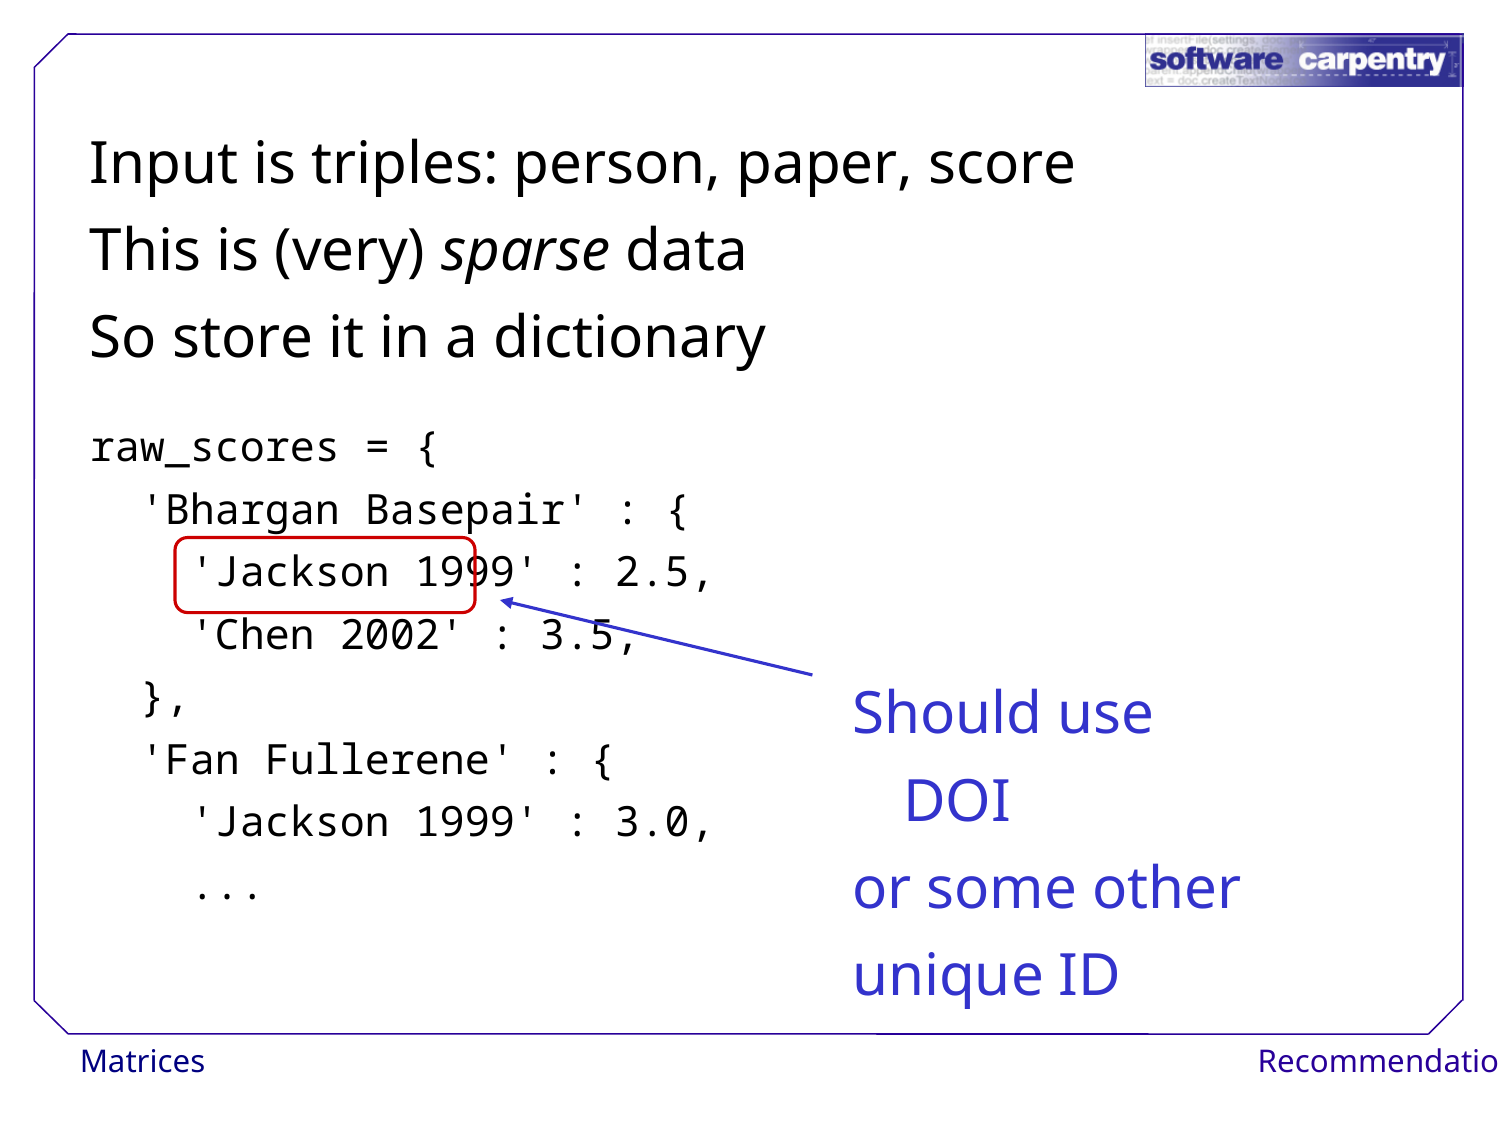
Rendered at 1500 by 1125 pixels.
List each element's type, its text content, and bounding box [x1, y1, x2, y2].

text_box raw_scores = { 'Bhargan Basepair' : { 'Jackson 1999' : 2.5, 'Chen 2002' : 3.5, }, 'Fan Fullerene' : { 'Jackson 1999' : 3.0, ... [75, 399, 738, 1000]
picture [1145, 33, 1464, 87]
list Input is triples: person, paper, score This is (very) sparse data So store it in a dictionary [75, 99, 1426, 388]
text_box Should use DOI or some other unique ID [837, 650, 1288, 925]
